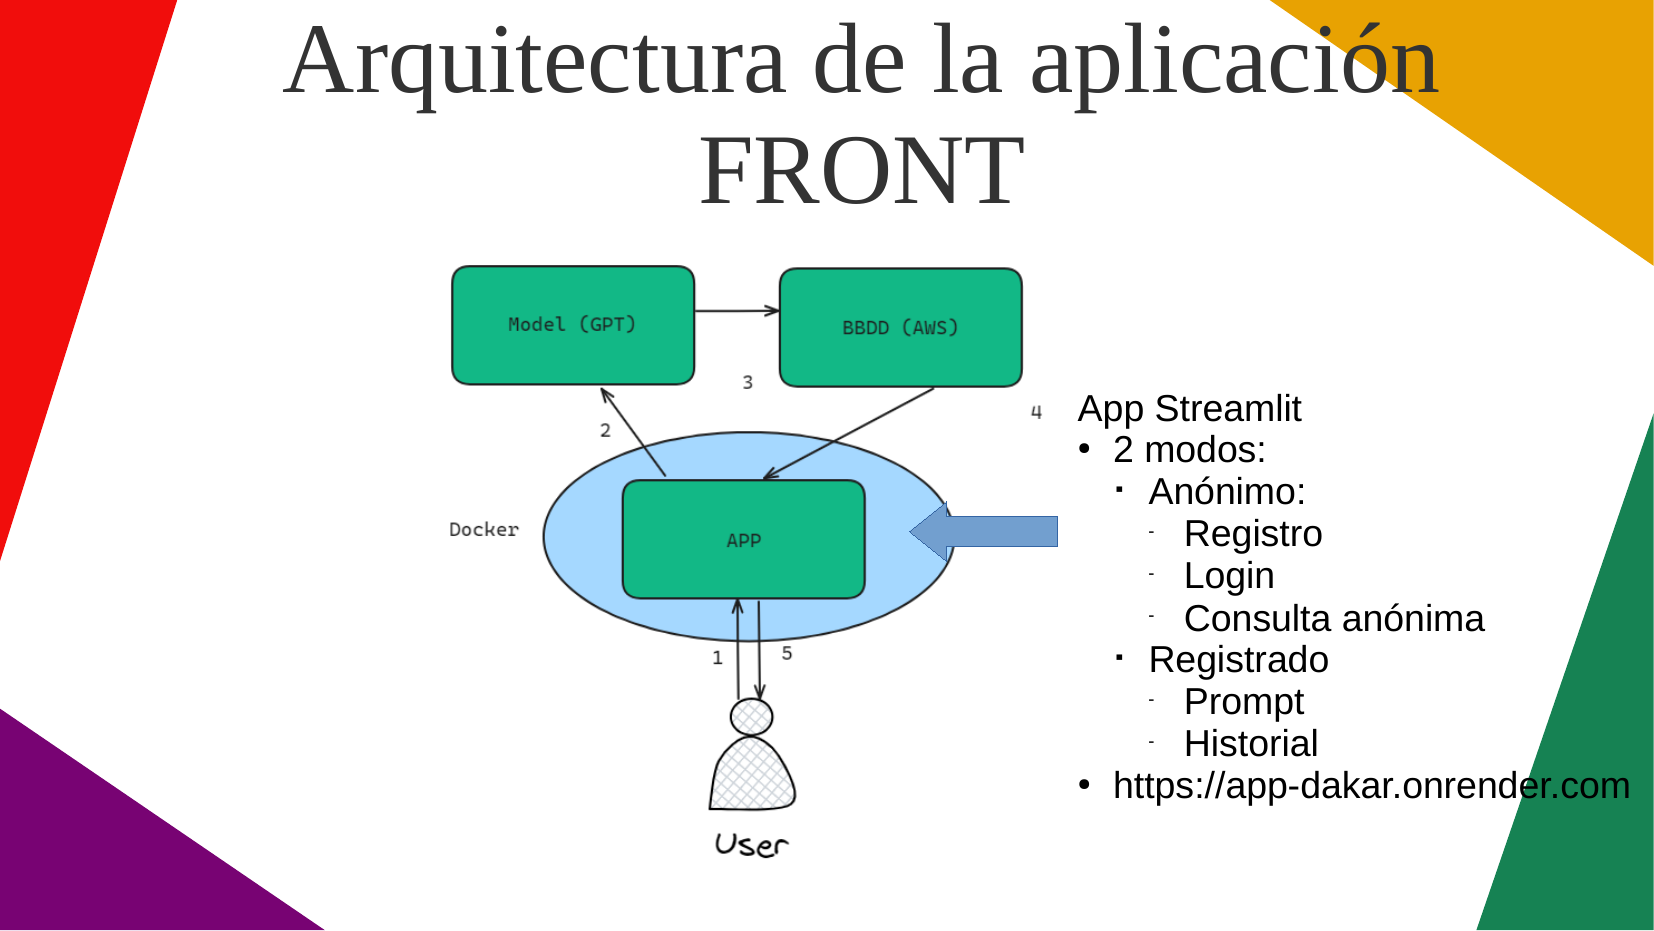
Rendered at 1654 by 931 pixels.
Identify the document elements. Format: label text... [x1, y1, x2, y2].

text_box [909, 501, 1058, 562]
picture [400, 244, 1063, 886]
text_box App Streamlit 2 modos: Anónimo: Registro Login Consulta anónima Registrado Prompt Historial https://app-dakar.onrender.com [1062, 379, 1654, 857]
title Arquitectura de la aplicación FRONT [118, 3, 1607, 226]
